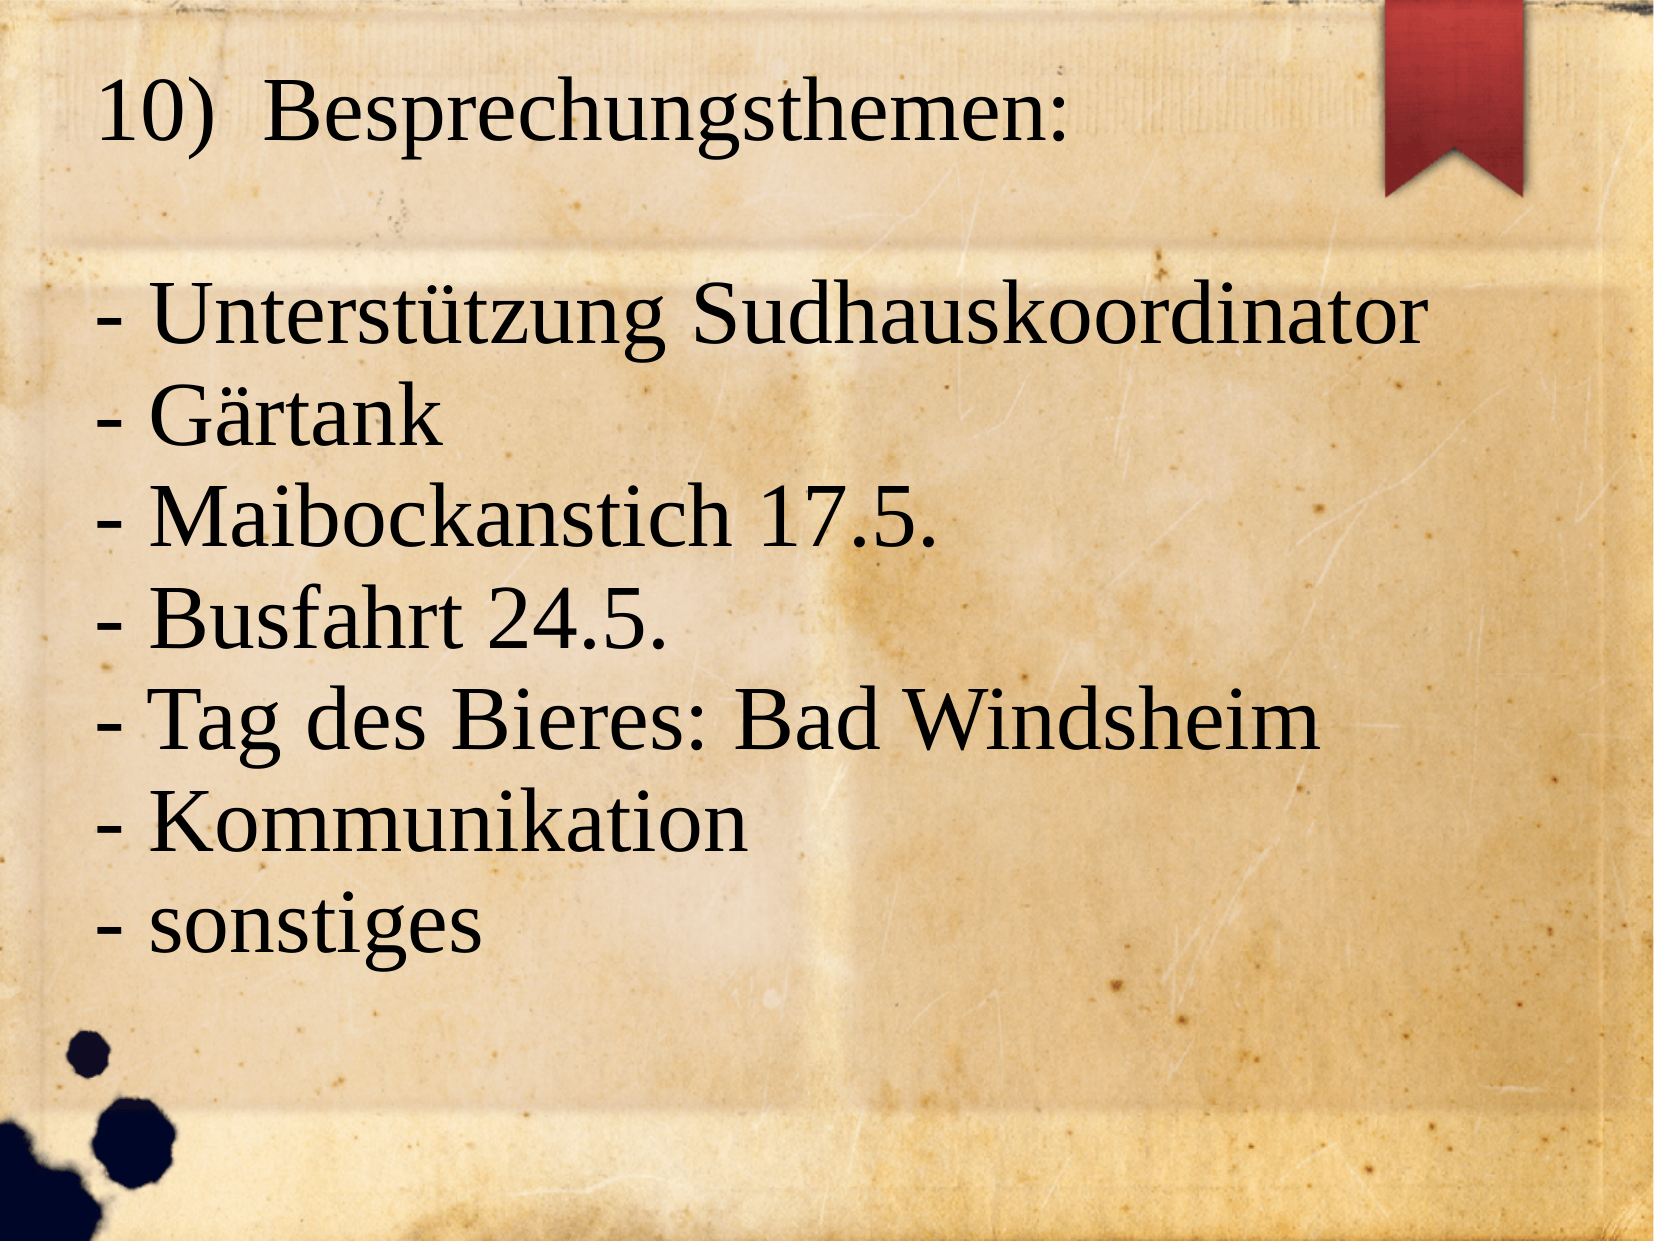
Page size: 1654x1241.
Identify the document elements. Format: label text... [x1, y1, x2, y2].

title 10) Besprechungsthemen: - Unterstützung Sudhauskoordinator - Gärtank - Maibockanstich 17.5. - Busfahrt 24.5. - Tag des Bieres: Bad Windsheim - Kommunikation - sonstiges [94, 59, 1565, 1176]
picture [0, 0, 1654, 1241]
